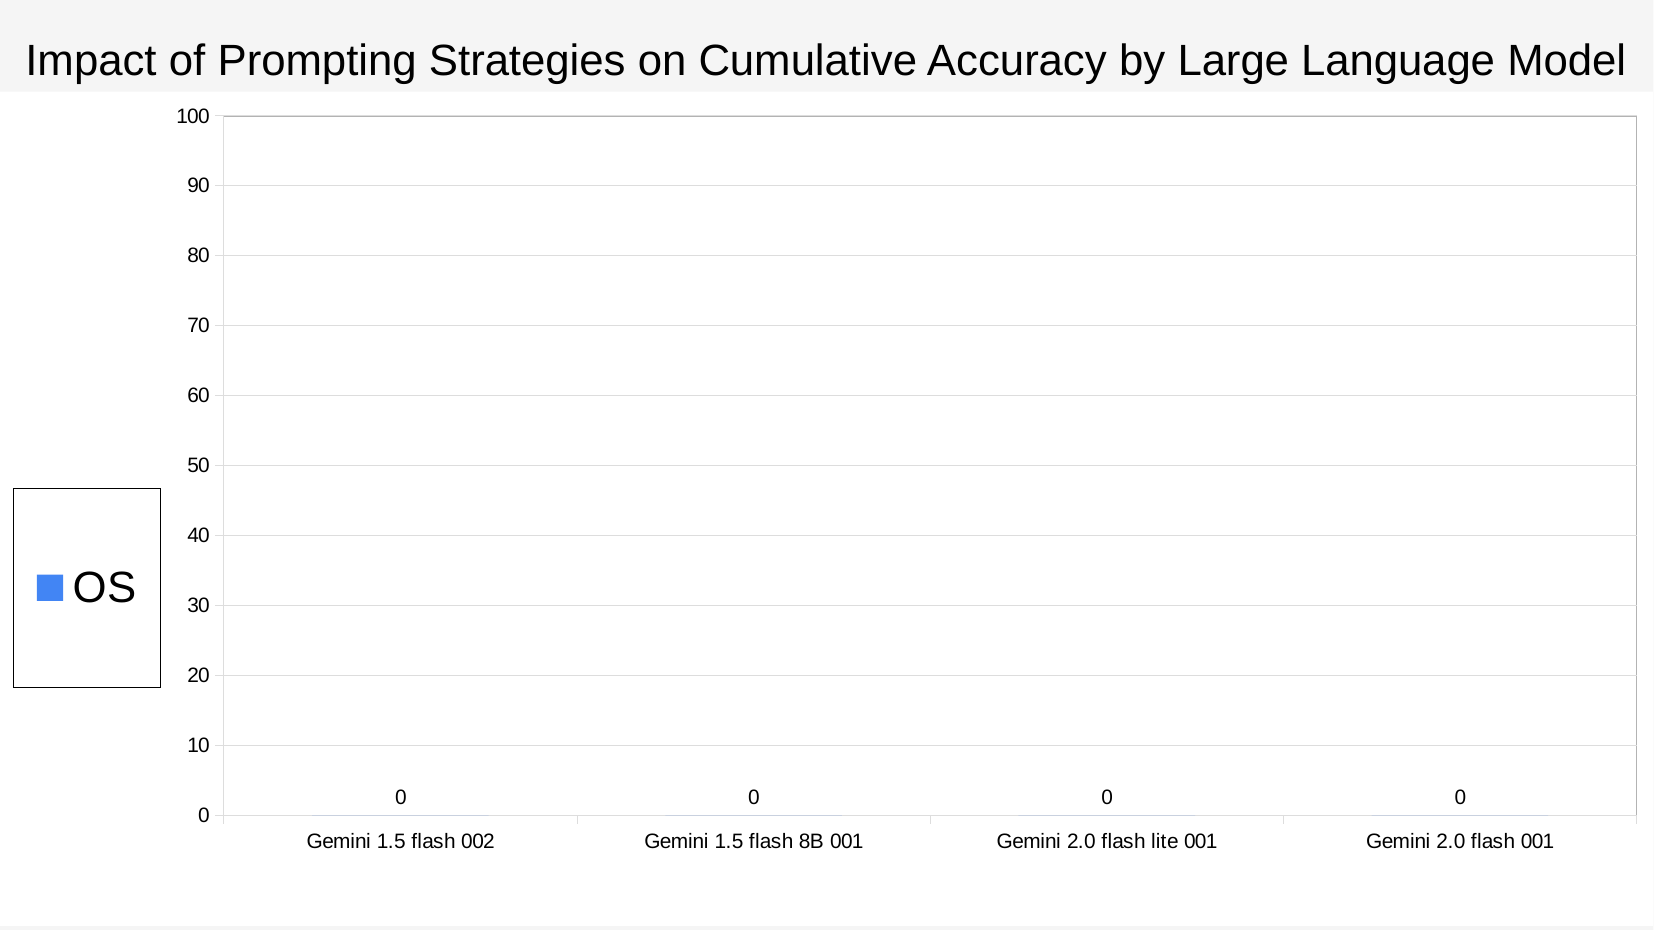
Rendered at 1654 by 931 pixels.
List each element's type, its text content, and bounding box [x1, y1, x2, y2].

chart [0, 92, 1653, 926]
title Impact of Prompting Strategies on Cumulative Accuracy by Large Language Model [0, 29, 1654, 92]
